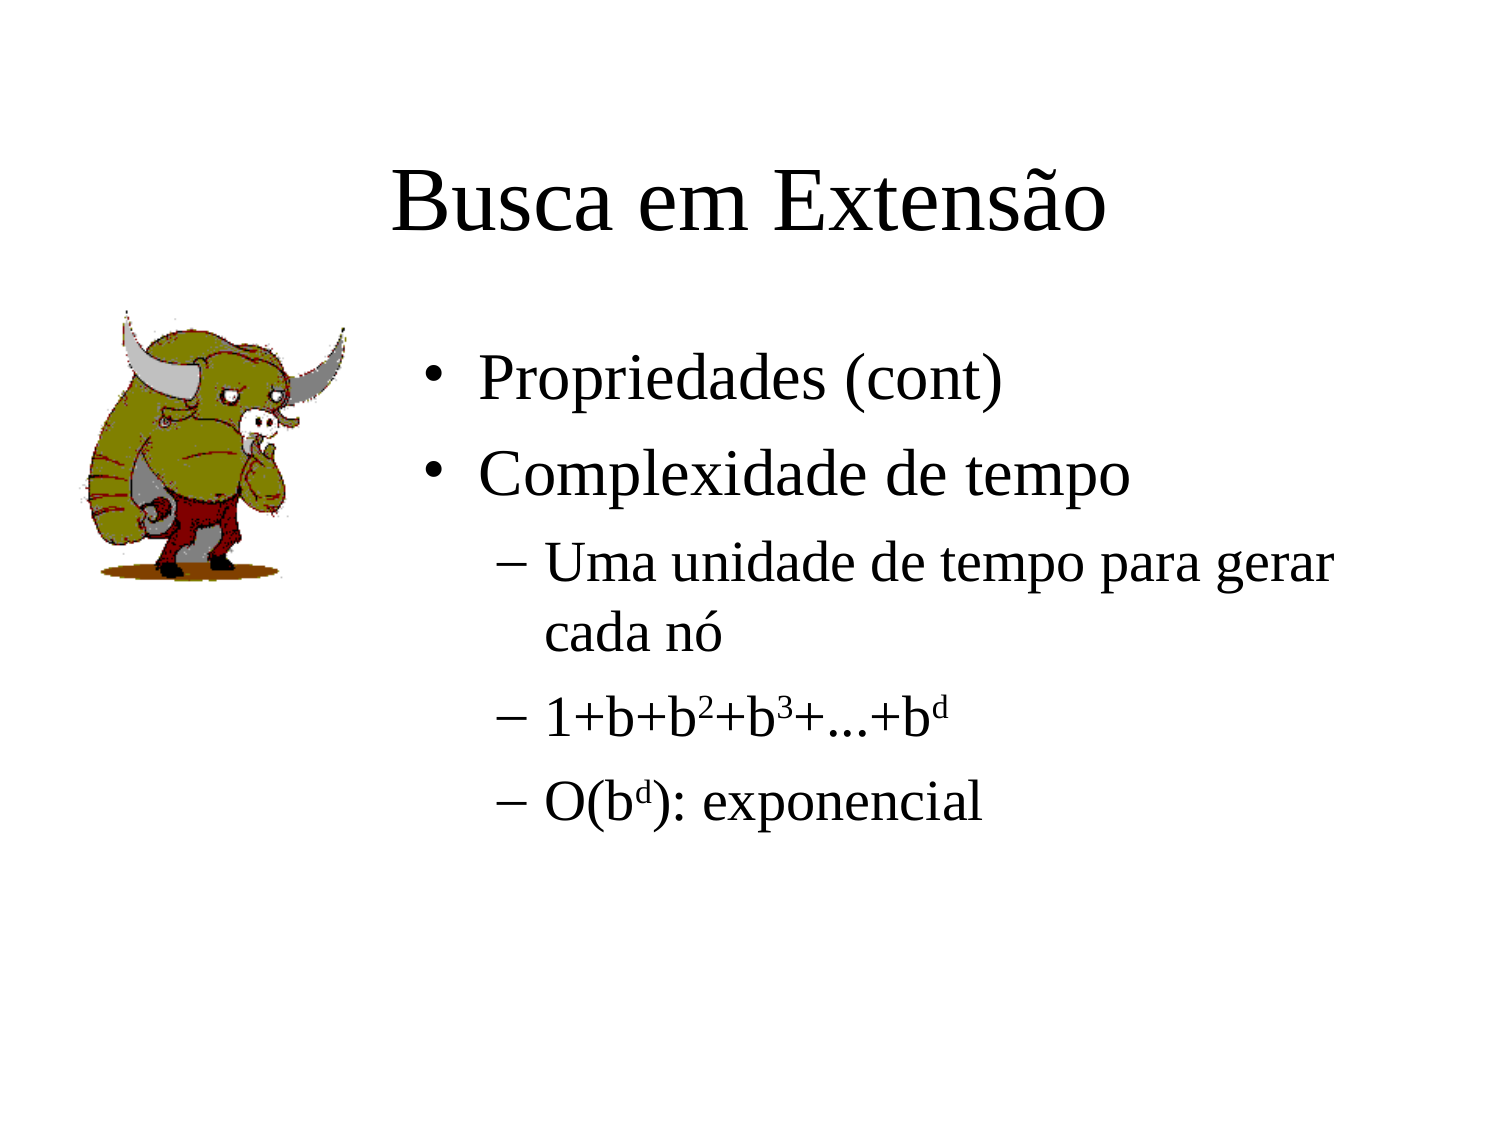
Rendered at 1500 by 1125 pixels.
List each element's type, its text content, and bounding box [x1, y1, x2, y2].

list Propriedades (cont) Complexidade de tempo Uma unidade de tempo para gerar cada nó 1+b+b2+b3+...+bd O(bd): exponencial [407, 324, 1447, 1000]
title Busca em Extensão [112, 99, 1388, 288]
picture [59, 292, 381, 591]
